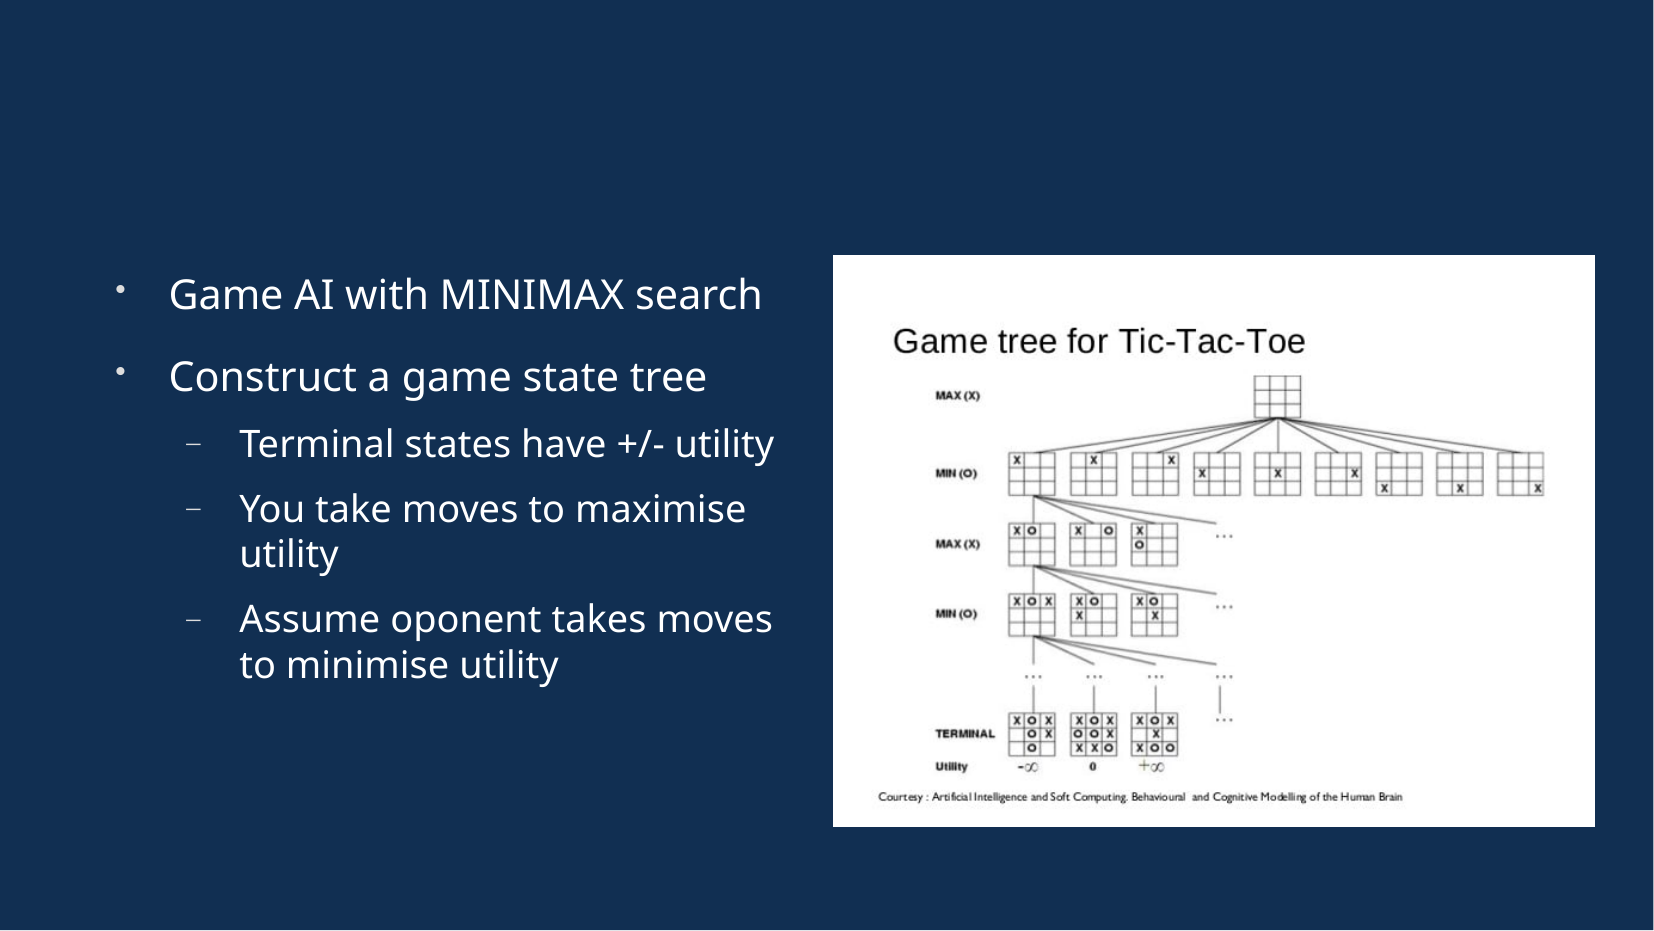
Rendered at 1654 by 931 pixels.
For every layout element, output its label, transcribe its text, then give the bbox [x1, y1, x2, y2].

list Game AI with MINIMAX search Construct a game state tree Terminal states have +/- utility You take moves to maximise utility Assume oponent takes moves to minimise utility [97, 268, 813, 806]
picture [833, 255, 1595, 827]
